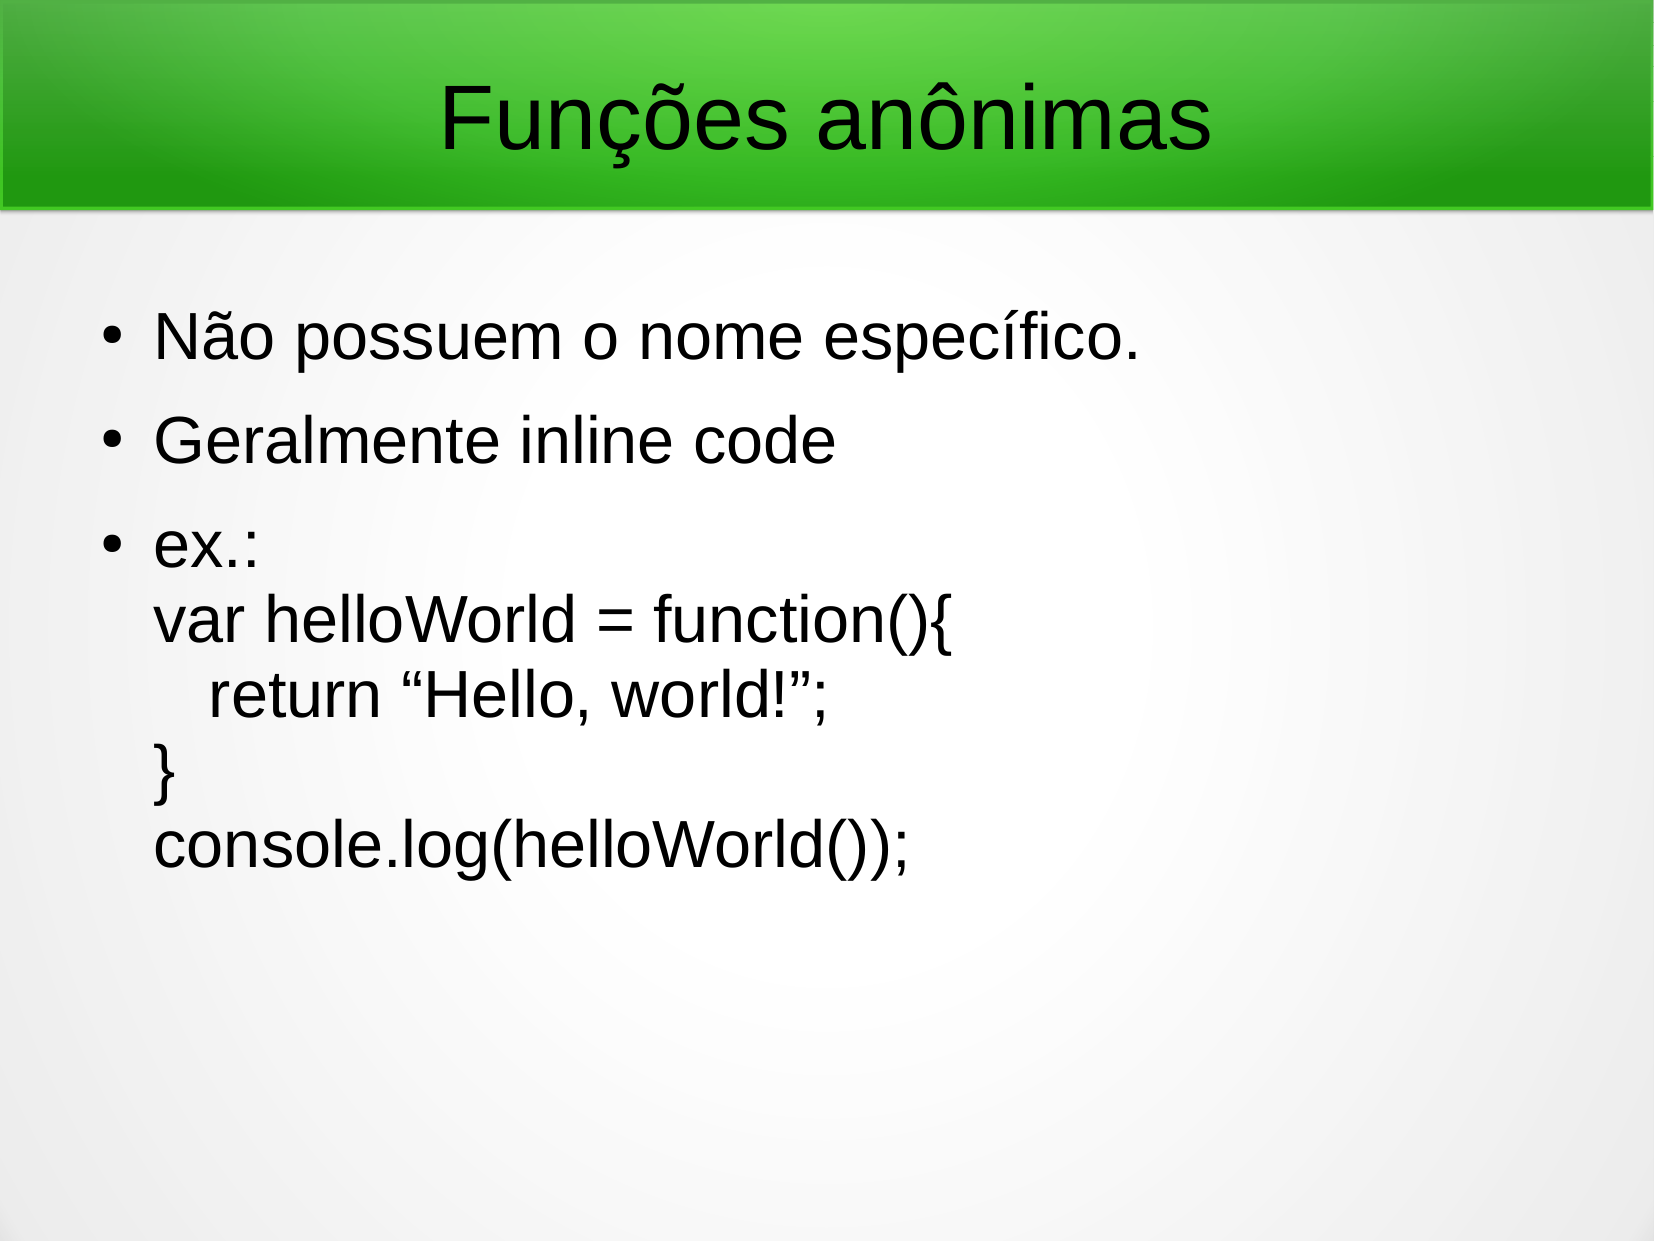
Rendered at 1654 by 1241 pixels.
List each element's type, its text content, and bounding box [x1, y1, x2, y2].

title Funções anônimas [82, 47, 1571, 189]
list Não possuem o nome específico. Geralmente inline code ex.: var helloWorld = function(){ return “Hello, world!”; } console.log(helloWorld()); [82, 299, 1571, 1019]
